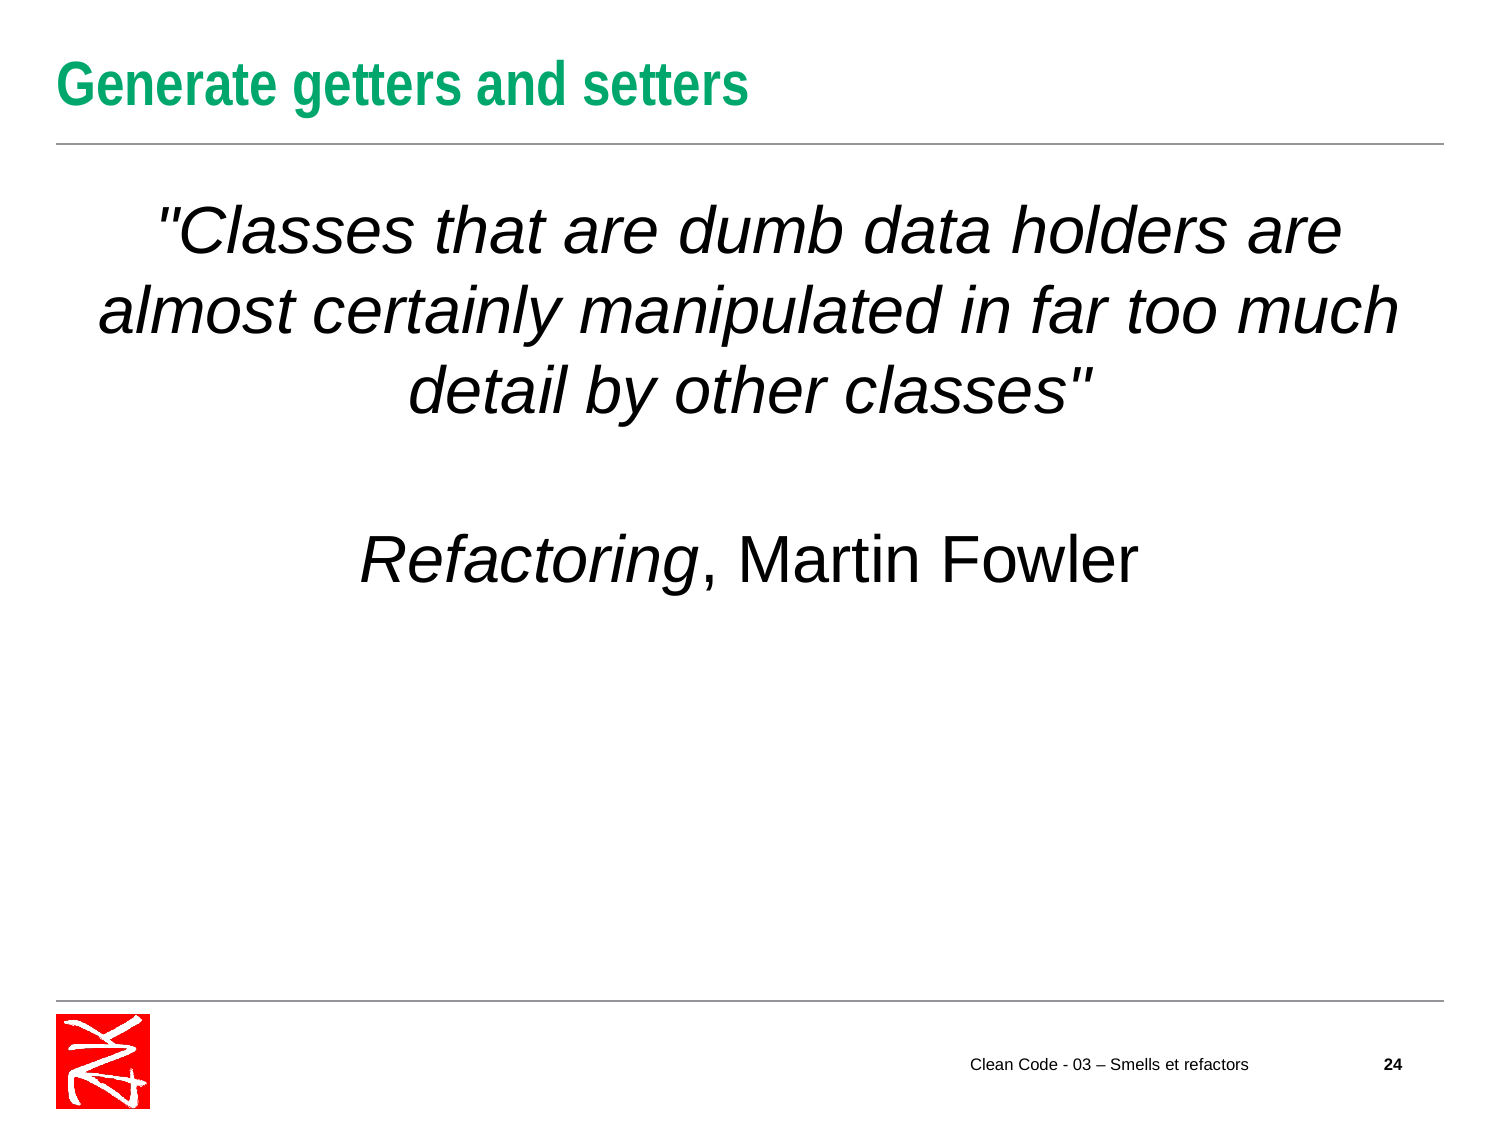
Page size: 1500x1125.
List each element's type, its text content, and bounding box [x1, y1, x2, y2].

list "Classes that are dumb data holders are almost certainly manipulated in far too much detail by other classes" Refactoring, Martin Fowler [56, 186, 1444, 972]
picture [55, 1014, 151, 1109]
title Generate getters and setters [56, 18, 1444, 142]
footer Clean Code - 03 – Smells et refactors [919, 1049, 1250, 1079]
slide_number <number> [1372, 1049, 1403, 1079]
